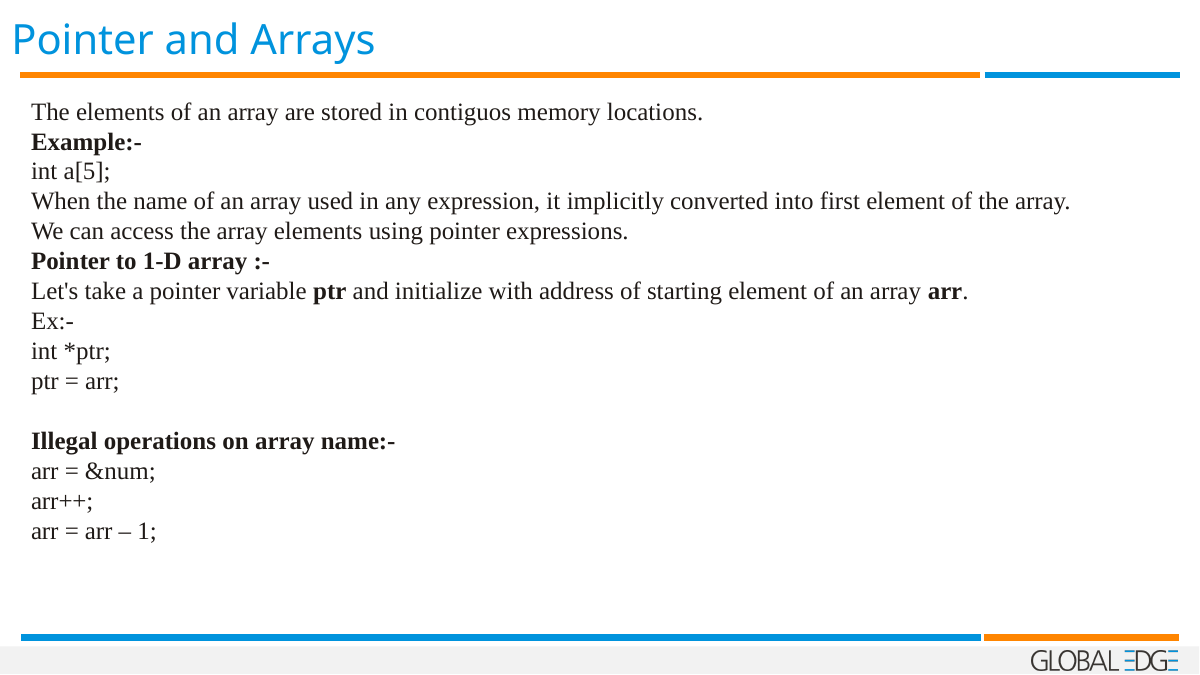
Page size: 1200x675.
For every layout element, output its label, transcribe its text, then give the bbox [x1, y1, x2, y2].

text_box Pointer and Arrays [0, 11, 1075, 64]
text_box The elements of an array are stored in contiguos memory locations. Example:- int a[5]; When the name of an array used in any expression, it implicitly converted into first element of the array. We can access the array elements using pointer expressions. Pointer to 1-D array :- Let's take a pointer variable ptr and initialize with address of starting element of an array arr. Ex:- int *ptr; ptr = arr; Illegal operations on array name:- arr = &num; arr++; arr = arr – 1; [19, 89, 1178, 629]
picture [1031, 650, 1178, 671]
